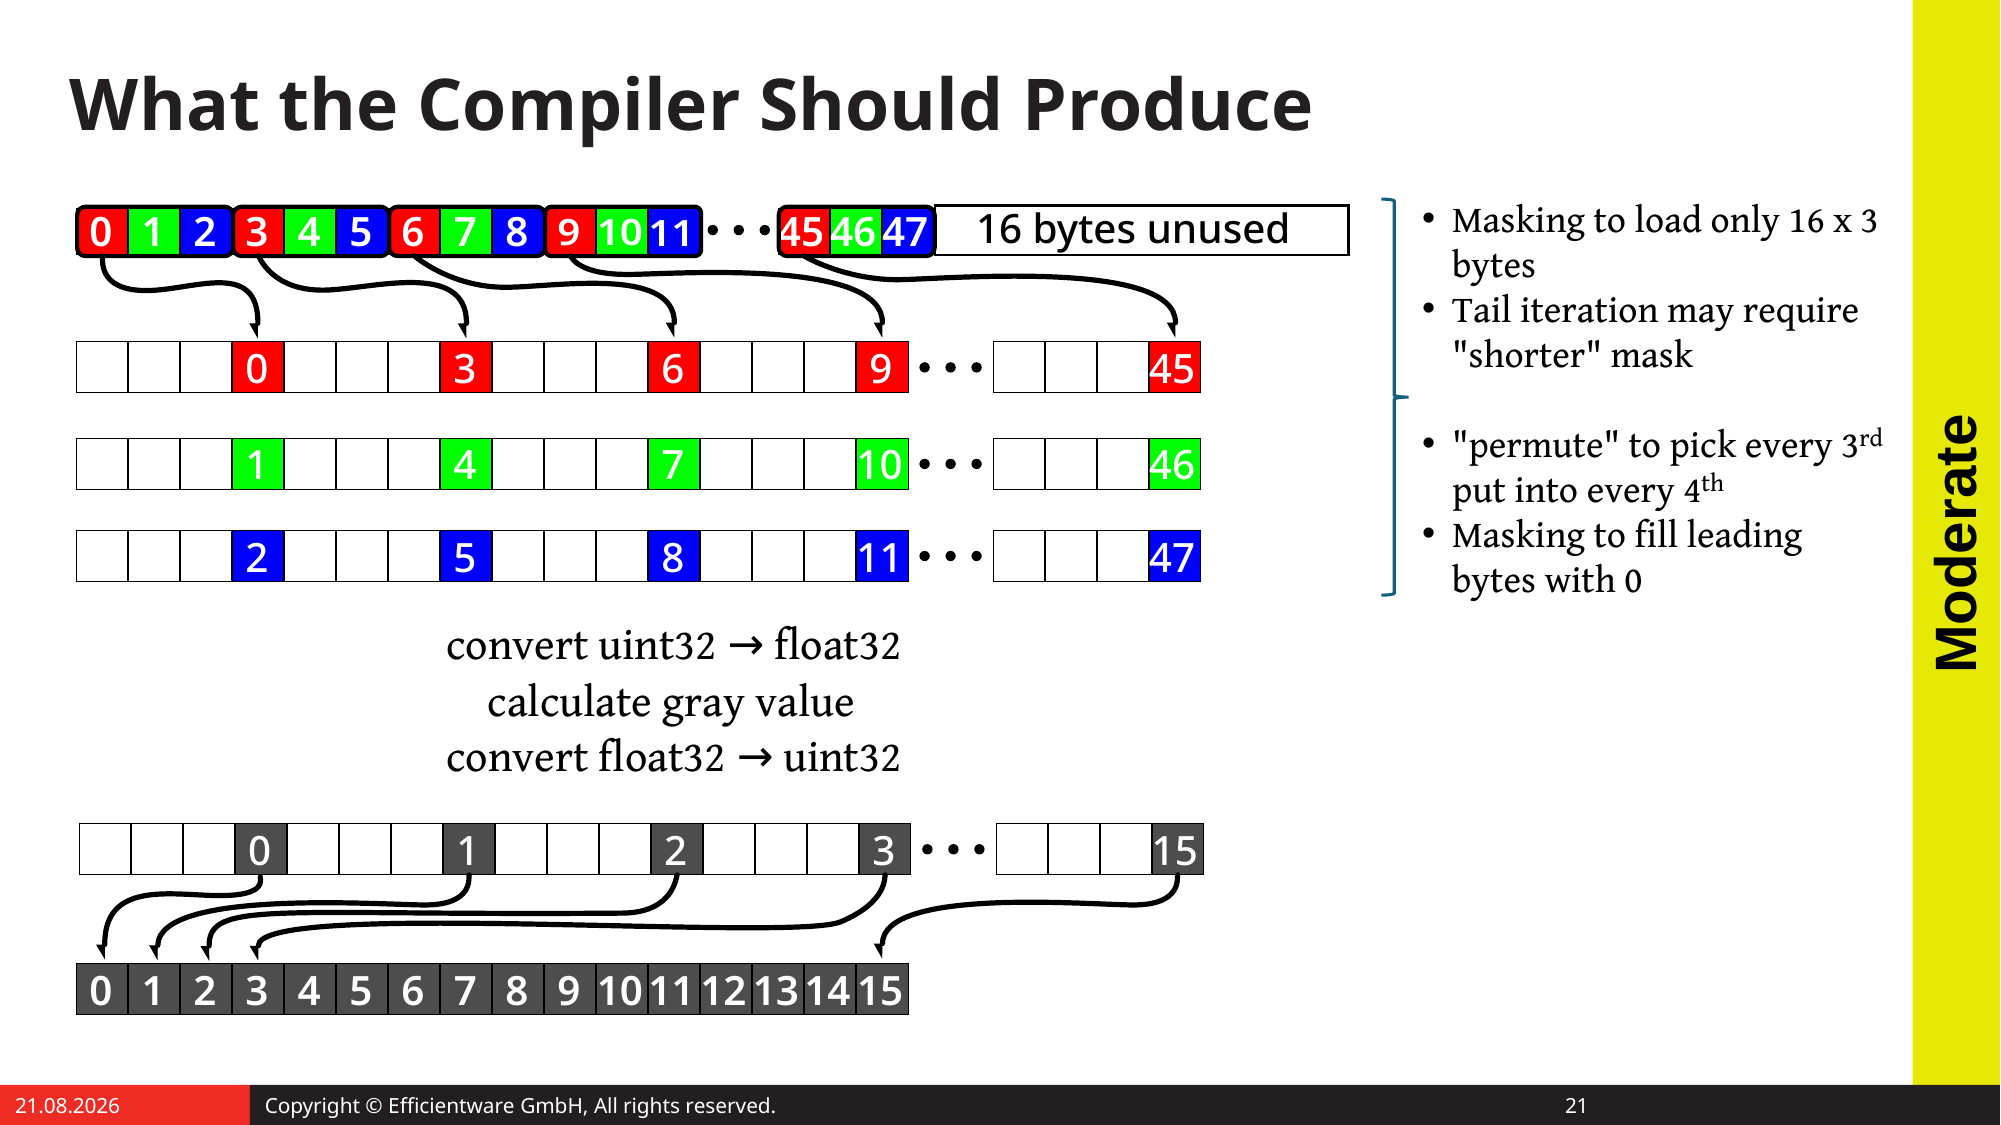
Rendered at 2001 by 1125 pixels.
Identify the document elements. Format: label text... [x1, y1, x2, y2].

footer Copyright © Efficientware GmbH, All rights reserved. [249, 1084, 1550, 1125]
title What the Compiler Should Produce [55, 52, 1945, 156]
slide_number <number> [1550, 1084, 2000, 1125]
slide_number 02.11.2025 [0, 1084, 249, 1125]
text_box Masking to load only 16 x 3 bytes Tail iteration may require "shorter" mask "permute" to pick every 3rd put into every 4th Masking to fill leading bytes with 0 [1406, 187, 1951, 612]
picture [75, 204, 1351, 1016]
text_box Moderate [1912, 0, 2000, 1084]
